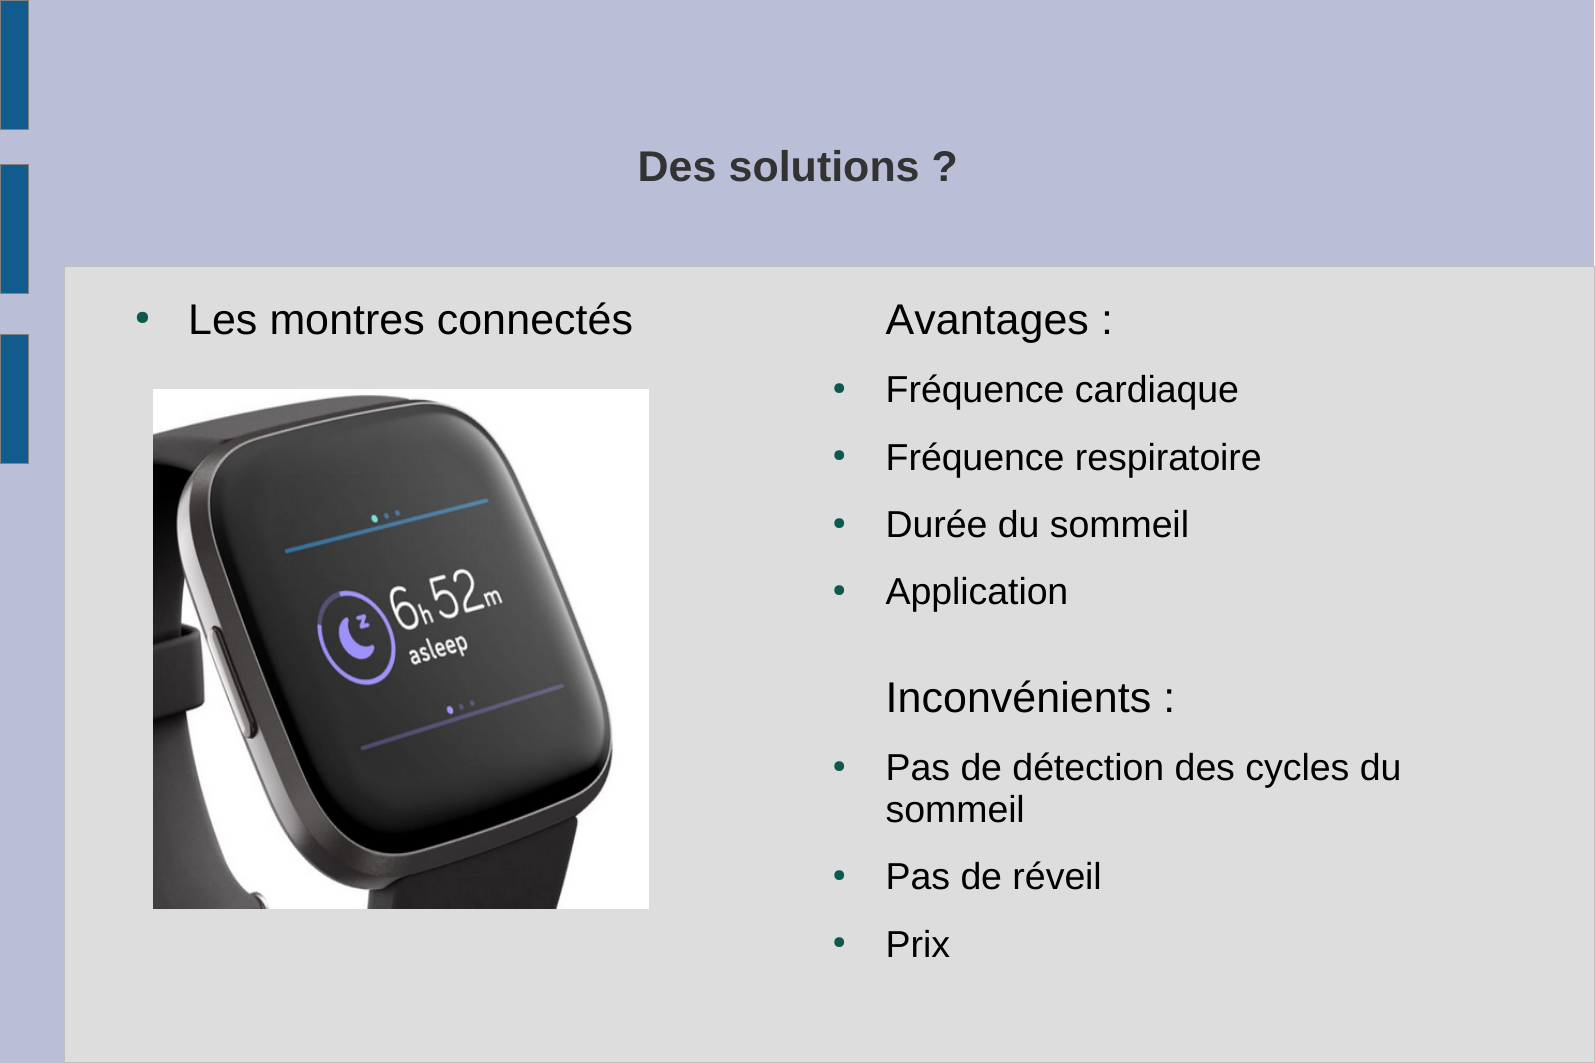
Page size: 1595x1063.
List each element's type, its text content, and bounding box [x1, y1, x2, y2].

picture [153, 389, 649, 909]
list Les montres connectés [117, 295, 782, 966]
title Des solutions ? [117, 78, 1479, 256]
list Avantages : Fréquence cardiaque Fréquence respiratoire Durée du sommeil Application [814, 295, 1480, 615]
list Inconvénients : Pas de détection des cycles du sommeil Pas de réveil Prix [814, 673, 1480, 993]
